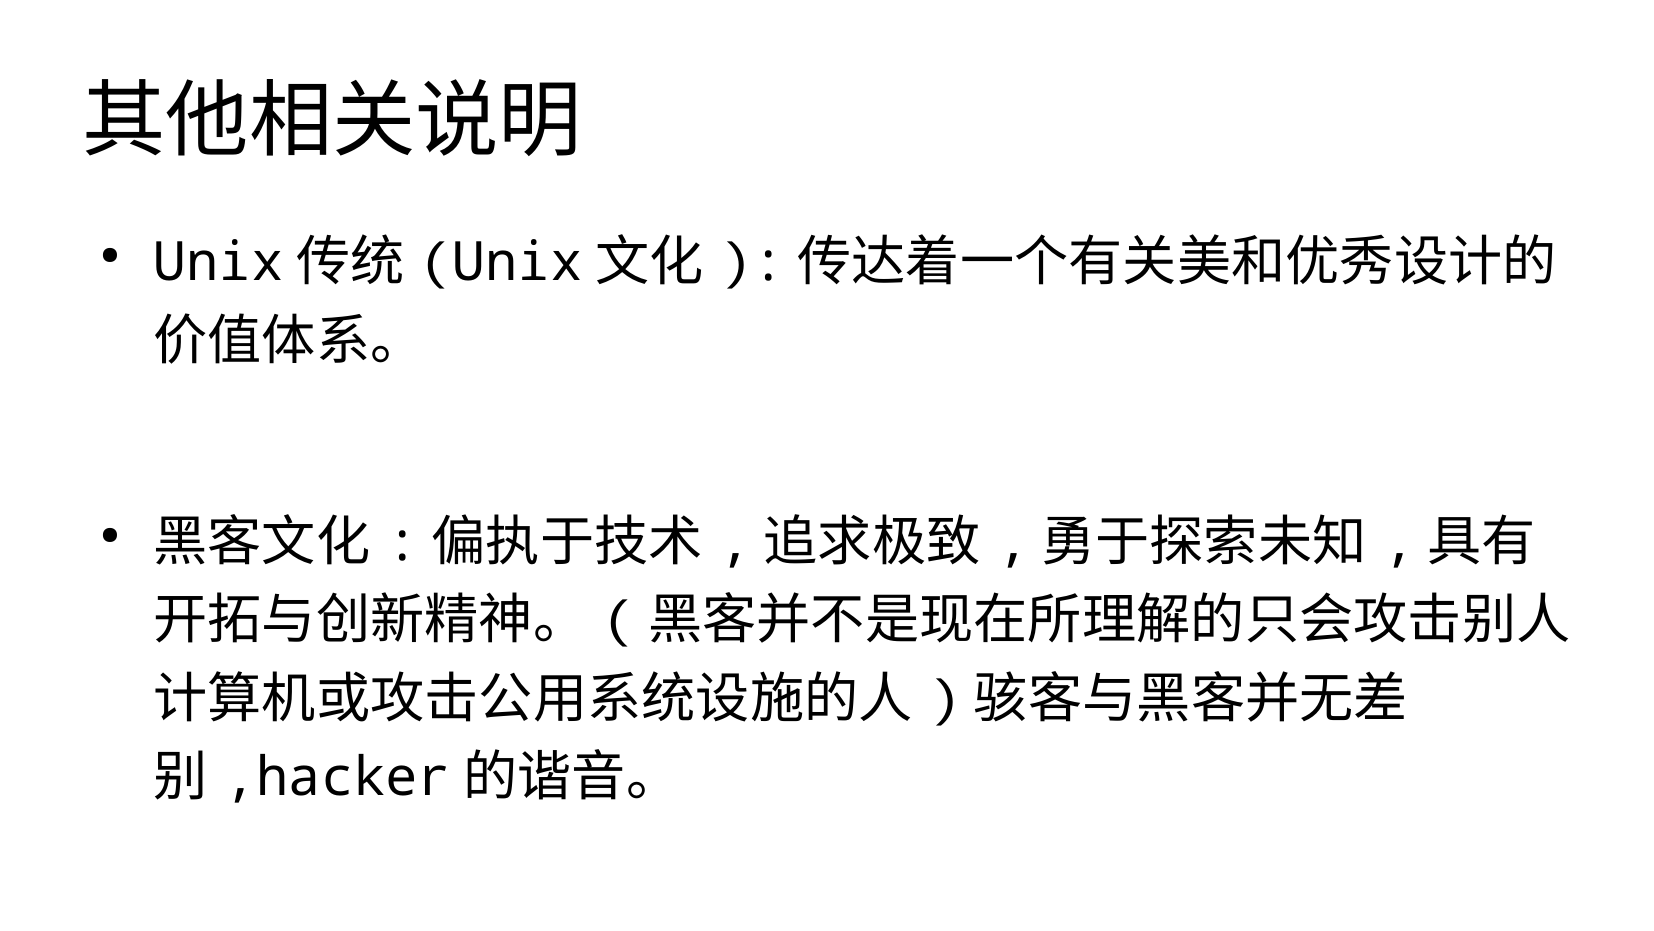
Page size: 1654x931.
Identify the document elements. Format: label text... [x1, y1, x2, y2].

title 其他相关说明 [82, 37, 1571, 189]
list Unix传统(Unix文化):传达着一个有关美和优秀设计的价值体系。 黑客文化:偏执于技术,追求极致,勇于探索未知,具有开拓与创新精神。(黑客并不是现在所理解的只会攻击别人计算机或攻击公用系统设施的人)骇客与黑客并无差别,hacker的谐音。 [82, 217, 1571, 863]
